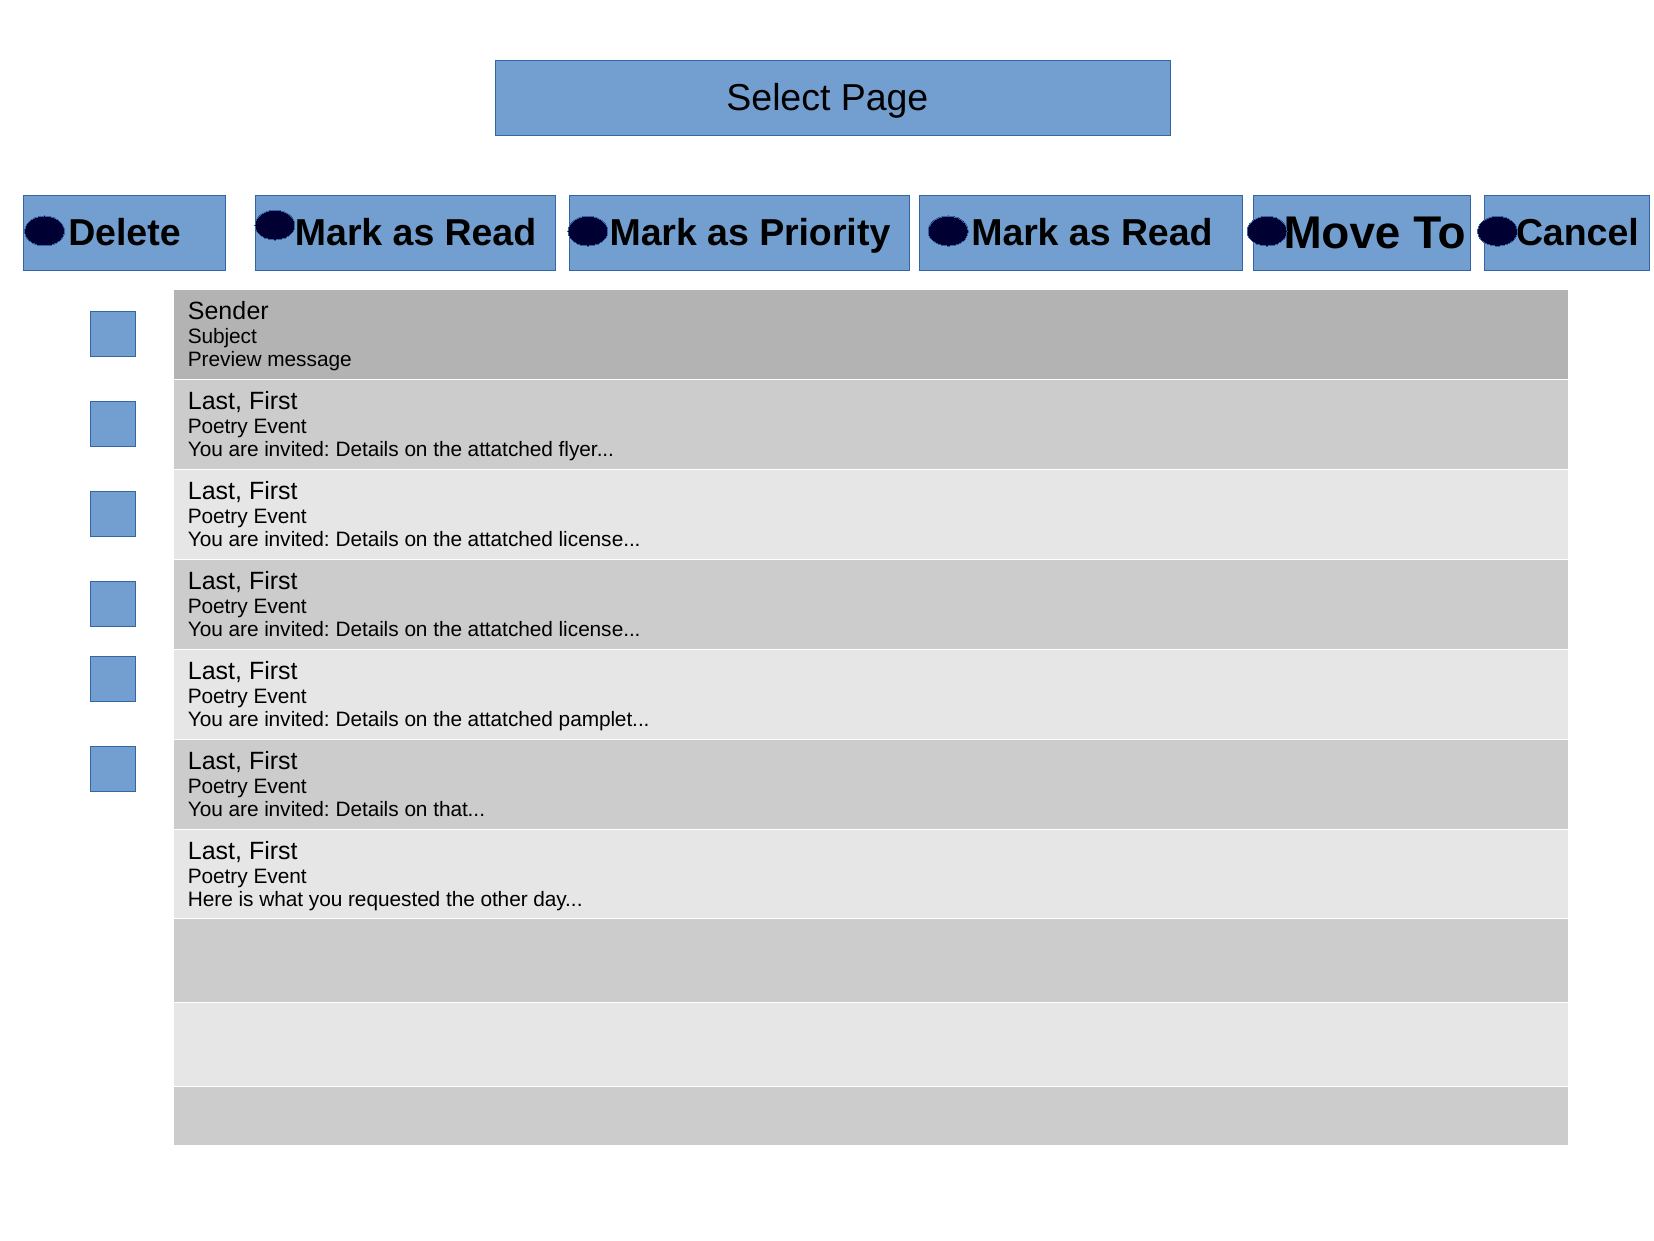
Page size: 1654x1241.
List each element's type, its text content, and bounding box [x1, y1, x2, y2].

text_box [1247, 216, 1288, 247]
text_box [1477, 216, 1518, 247]
text_box Mark as Priority [569, 195, 910, 271]
text_box [90, 746, 136, 792]
text_box [254, 210, 295, 241]
table_cell Last, First Poetry Event You are invited: Details on the attatched license... [174, 560, 1568, 649]
text_box [90, 656, 136, 702]
text_box [928, 215, 969, 247]
table_cell Last, First Poetry Event You are invited: Details on the attatched pamplet... [174, 650, 1568, 739]
text_box [567, 216, 608, 247]
table_cell Last, First Poetry Event You are invited: Details on the attatched license... [174, 470, 1568, 559]
text_box Delete [23, 195, 226, 271]
table_cell Last, First Poetry Event You are invited: Details on the attatched flyer... [174, 380, 1568, 469]
text_box Select Page [495, 60, 1171, 136]
text_box Mark as Read [255, 195, 556, 271]
text_box Mark as Read [919, 195, 1243, 271]
table_cell [174, 1087, 1568, 1145]
text_box [24, 215, 65, 246]
text_box [90, 311, 136, 357]
text_box Move To [1253, 195, 1471, 271]
text_box [90, 581, 136, 627]
table_cell [174, 919, 1568, 1002]
table_cell Last, First Poetry Event You are invited: Details on that... [174, 740, 1568, 829]
text_box Cancel [1484, 195, 1650, 271]
table_cell [174, 1003, 1568, 1086]
text_box [90, 491, 136, 537]
table_header Sender Subject Preview message [174, 290, 1568, 379]
text_box [90, 401, 136, 447]
table_cell Last, First Poetry Event Here is what you requested the other day... [174, 830, 1568, 918]
